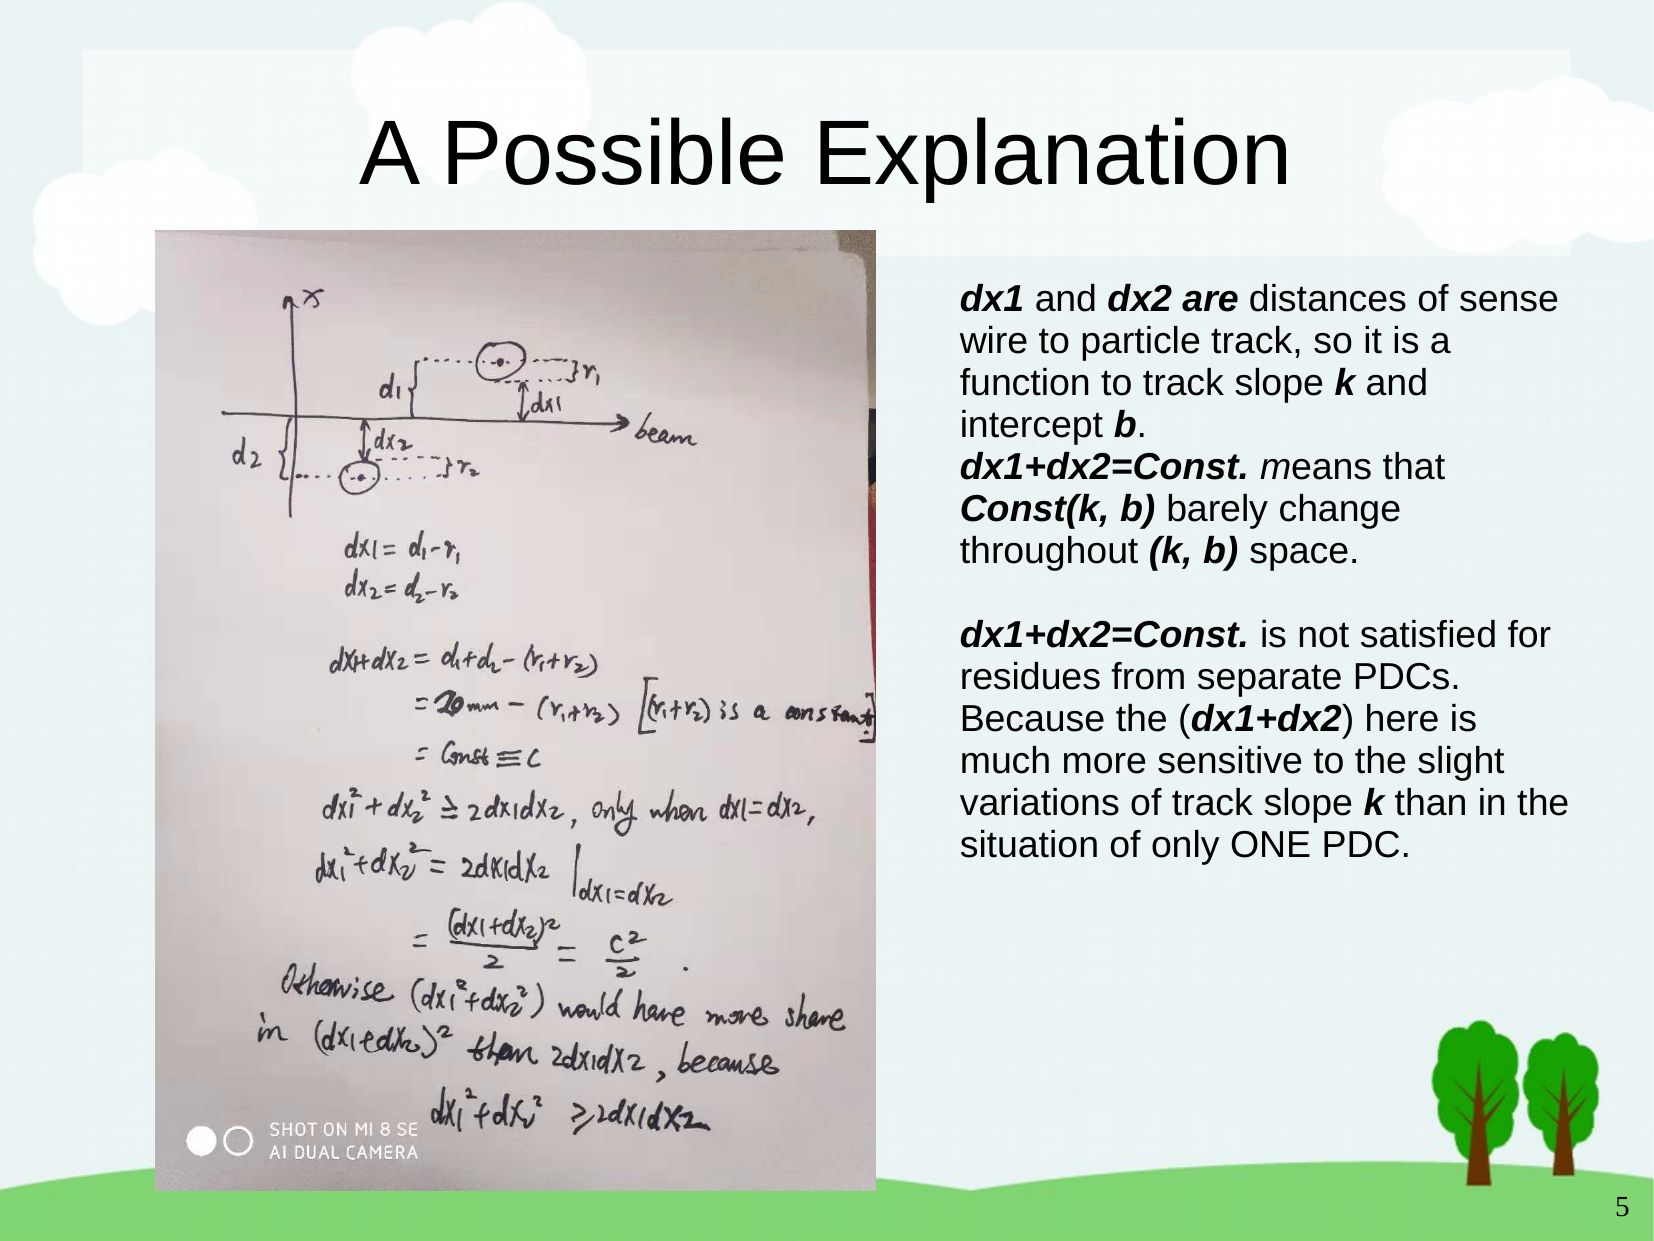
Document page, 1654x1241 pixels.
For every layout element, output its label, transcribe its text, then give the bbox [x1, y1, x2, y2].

title A Possible Explanation [82, 49, 1571, 257]
text_box dx1 and dx2 are distances of sense wire to particle track, so it is a function to track slope k and intercept b. dx1+dx2=Const. means that Const(k, b) barely change throughout (k, b) space. dx1+dx2=Const. is not satisfied for residues from separate PDCs. Because the (dx1+dx2) here is much more sensitive to the slight variations of track slope k than in the situation of only ONE PDC. [945, 270, 1591, 915]
picture [0, 0, 1654, 1241]
